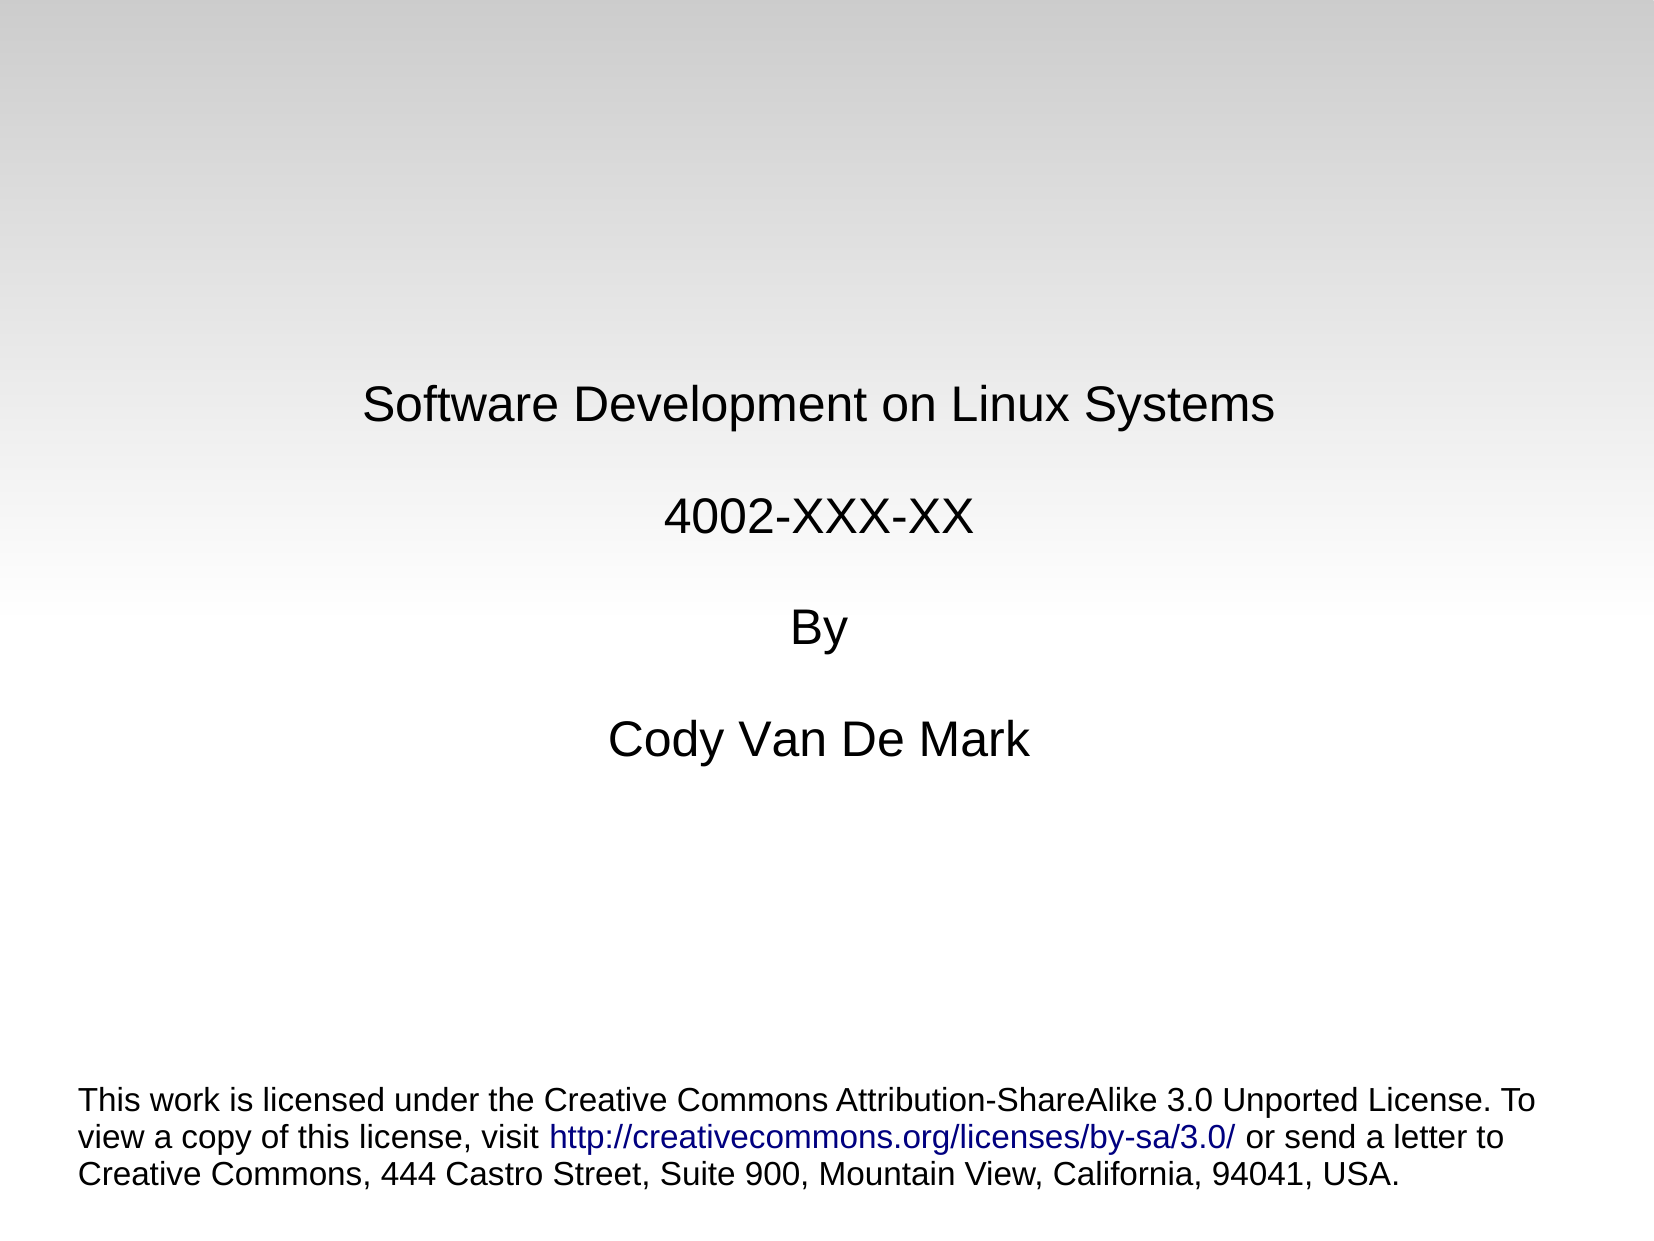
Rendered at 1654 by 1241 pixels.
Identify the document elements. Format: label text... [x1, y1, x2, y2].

text_box This work is licensed under the Creative Commons Attribution-ShareAlike 3.0 Unported License. To view a copy of this license, visit http://creativecommons.org/licenses/by-sa/3.0/ or send a letter to Creative Commons, 444 Castro Street, Suite 900, Mountain View, California, 94041, USA. [63, 1074, 1601, 1201]
subtitle Software Development on Linux Systems 4002-XXX-XX By Cody Van De Mark [74, 134, 1564, 954]
